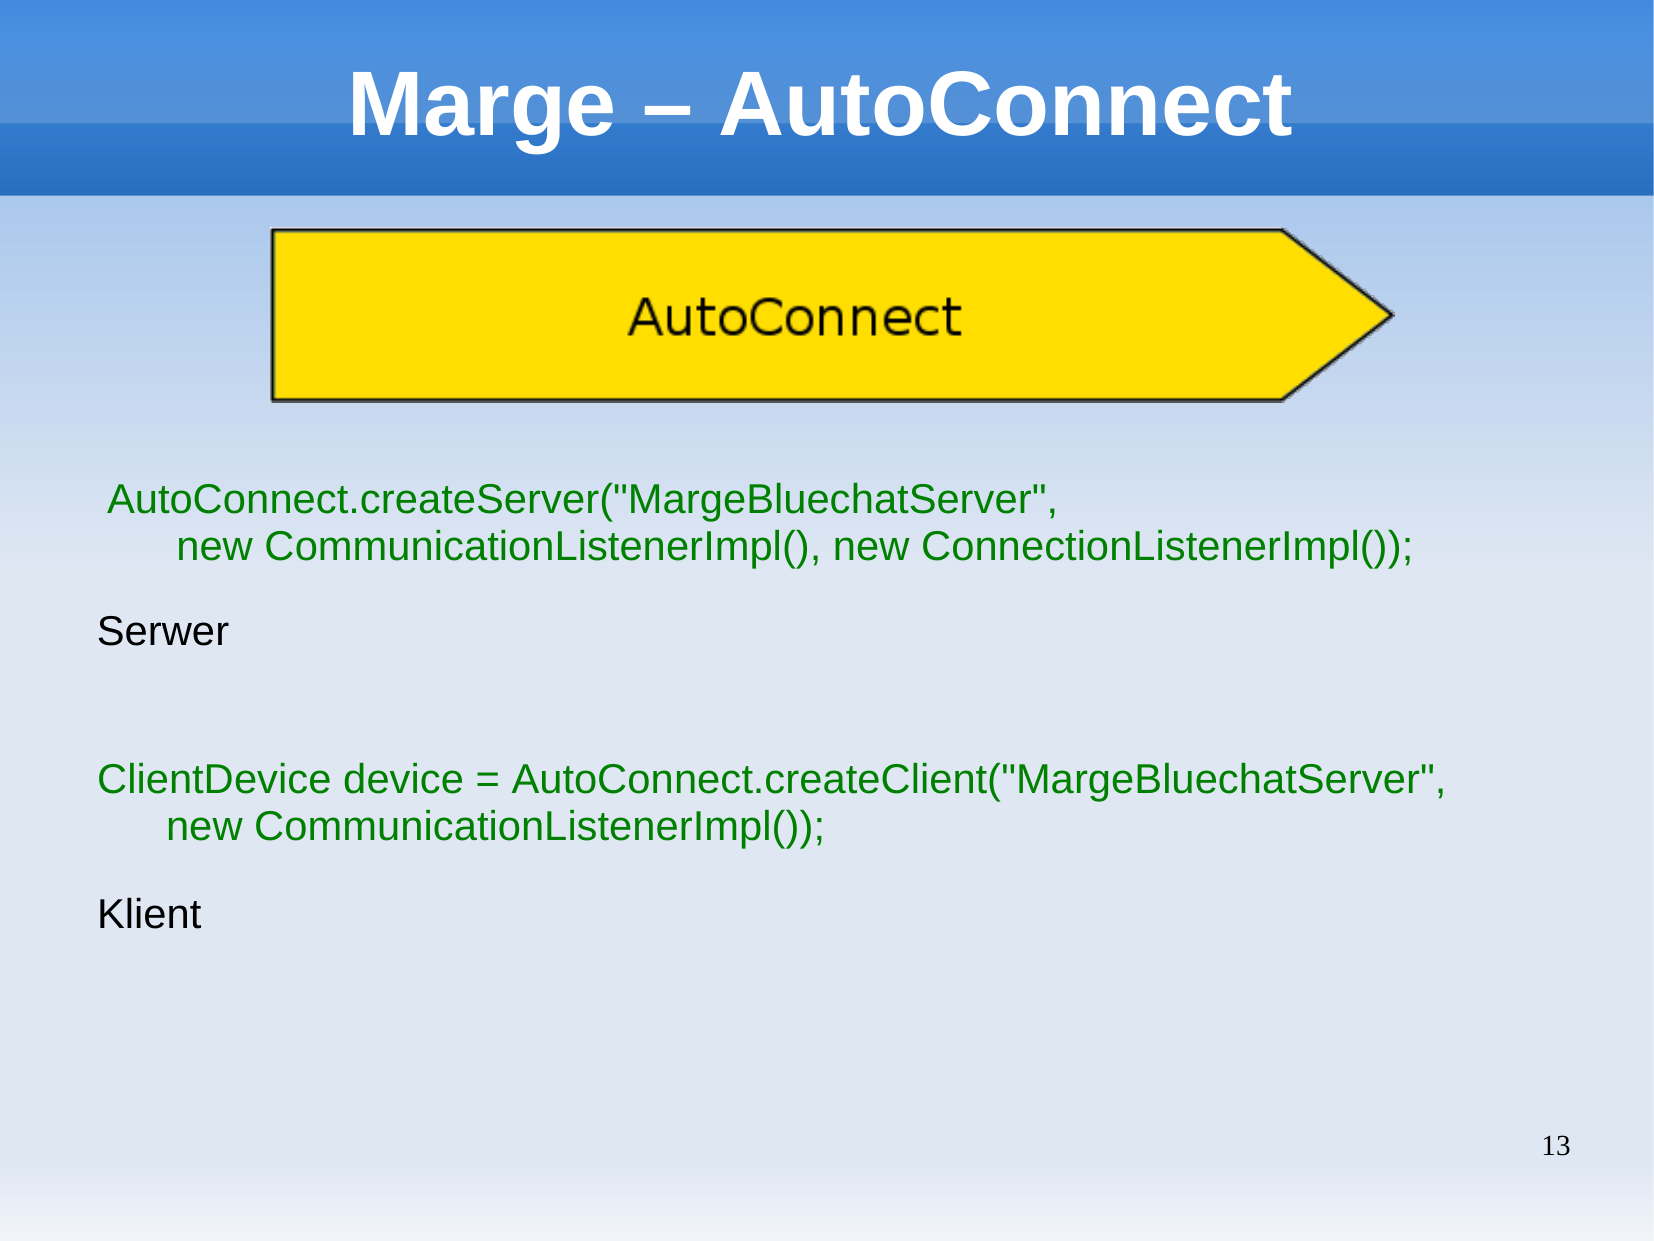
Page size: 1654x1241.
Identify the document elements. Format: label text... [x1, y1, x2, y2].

title Marge – AutoConnect [76, 0, 1565, 208]
text_box Serwer [96, 576, 1604, 686]
picture [0, 0, 1654, 1241]
text_box Klient [97, 860, 1604, 969]
text_box AutoConnect.createServer("MargeBluechatServer", new CommunicationListenerImpl(), new ConnectionListenerImpl()); [107, 436, 1525, 576]
text_box ClientDevice device = AutoConnect.createClient("MargeBluechatServer", new CommunicationListenerImpl()); [97, 747, 1604, 857]
